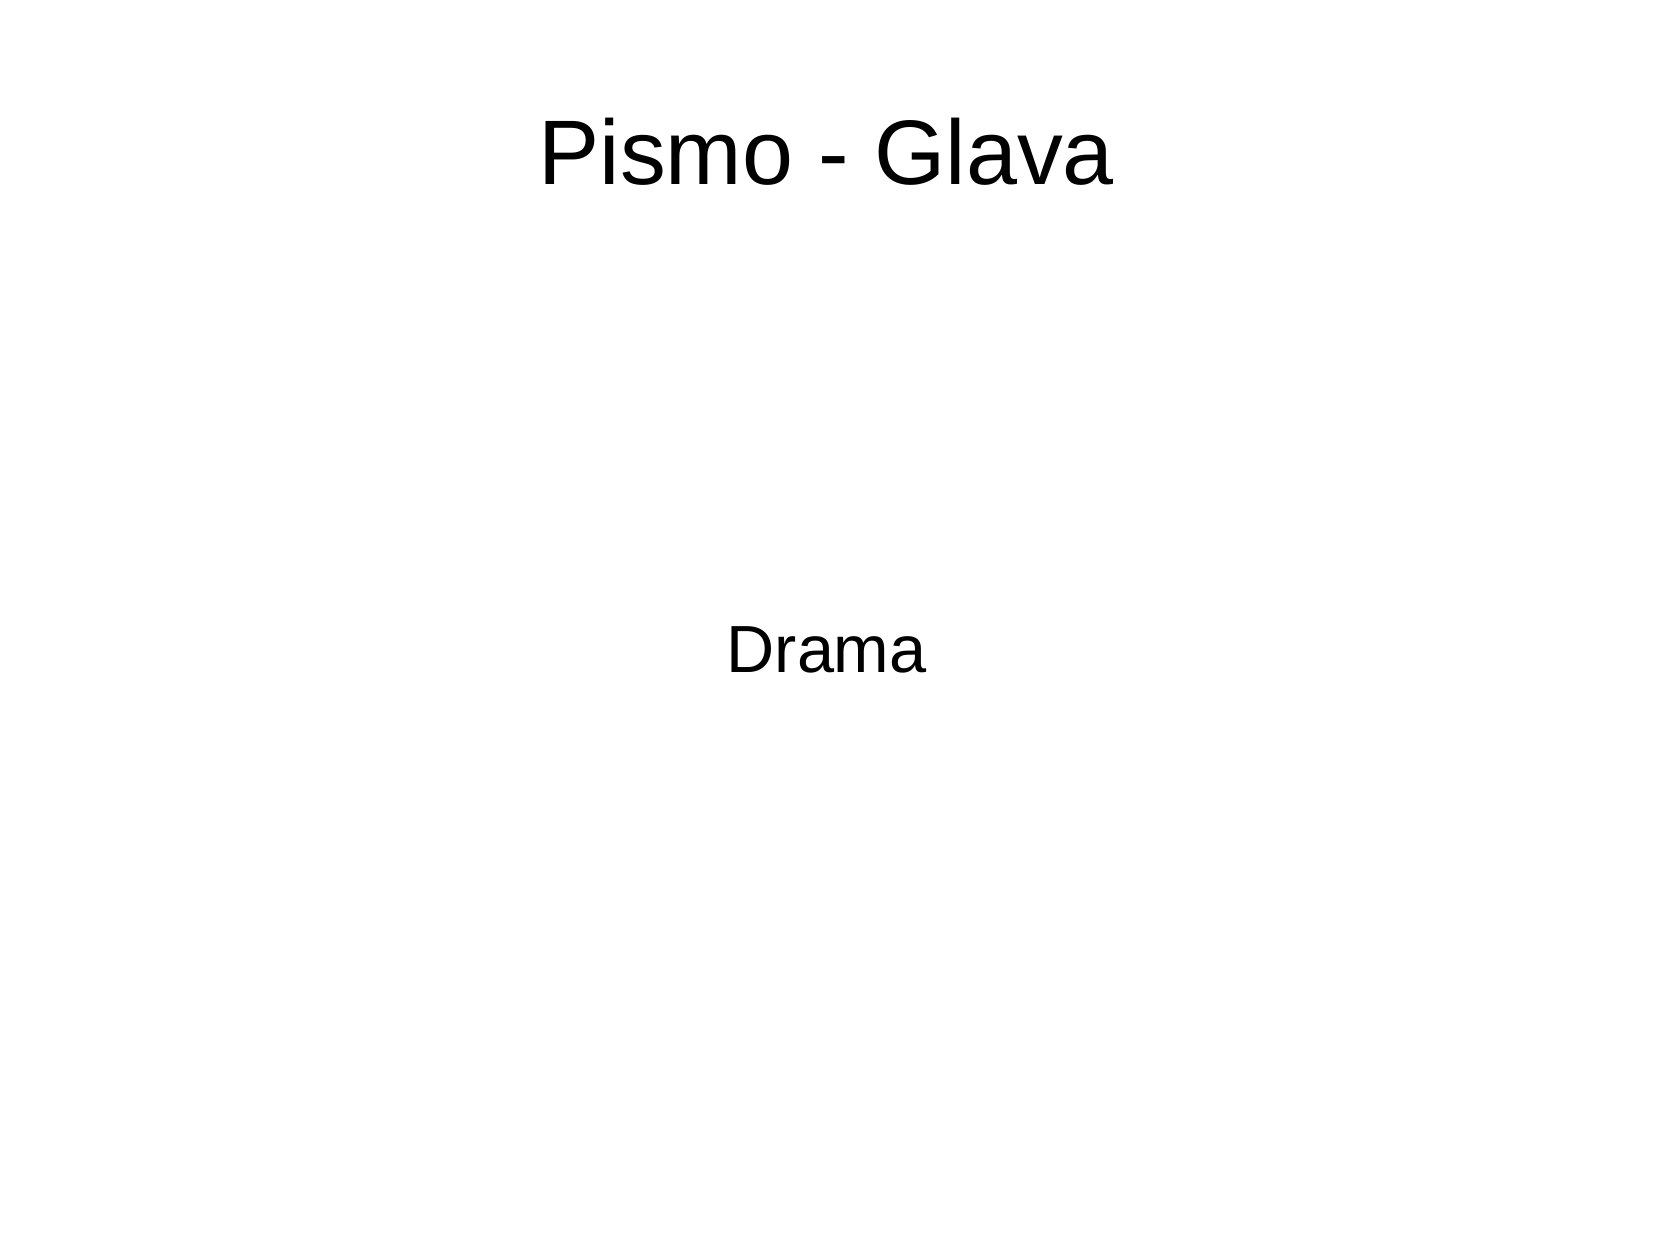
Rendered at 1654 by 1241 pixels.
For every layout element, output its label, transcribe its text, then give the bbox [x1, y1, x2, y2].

subtitle Drama [82, 290, 1571, 1010]
title Pismo - Glava [82, 49, 1571, 257]
